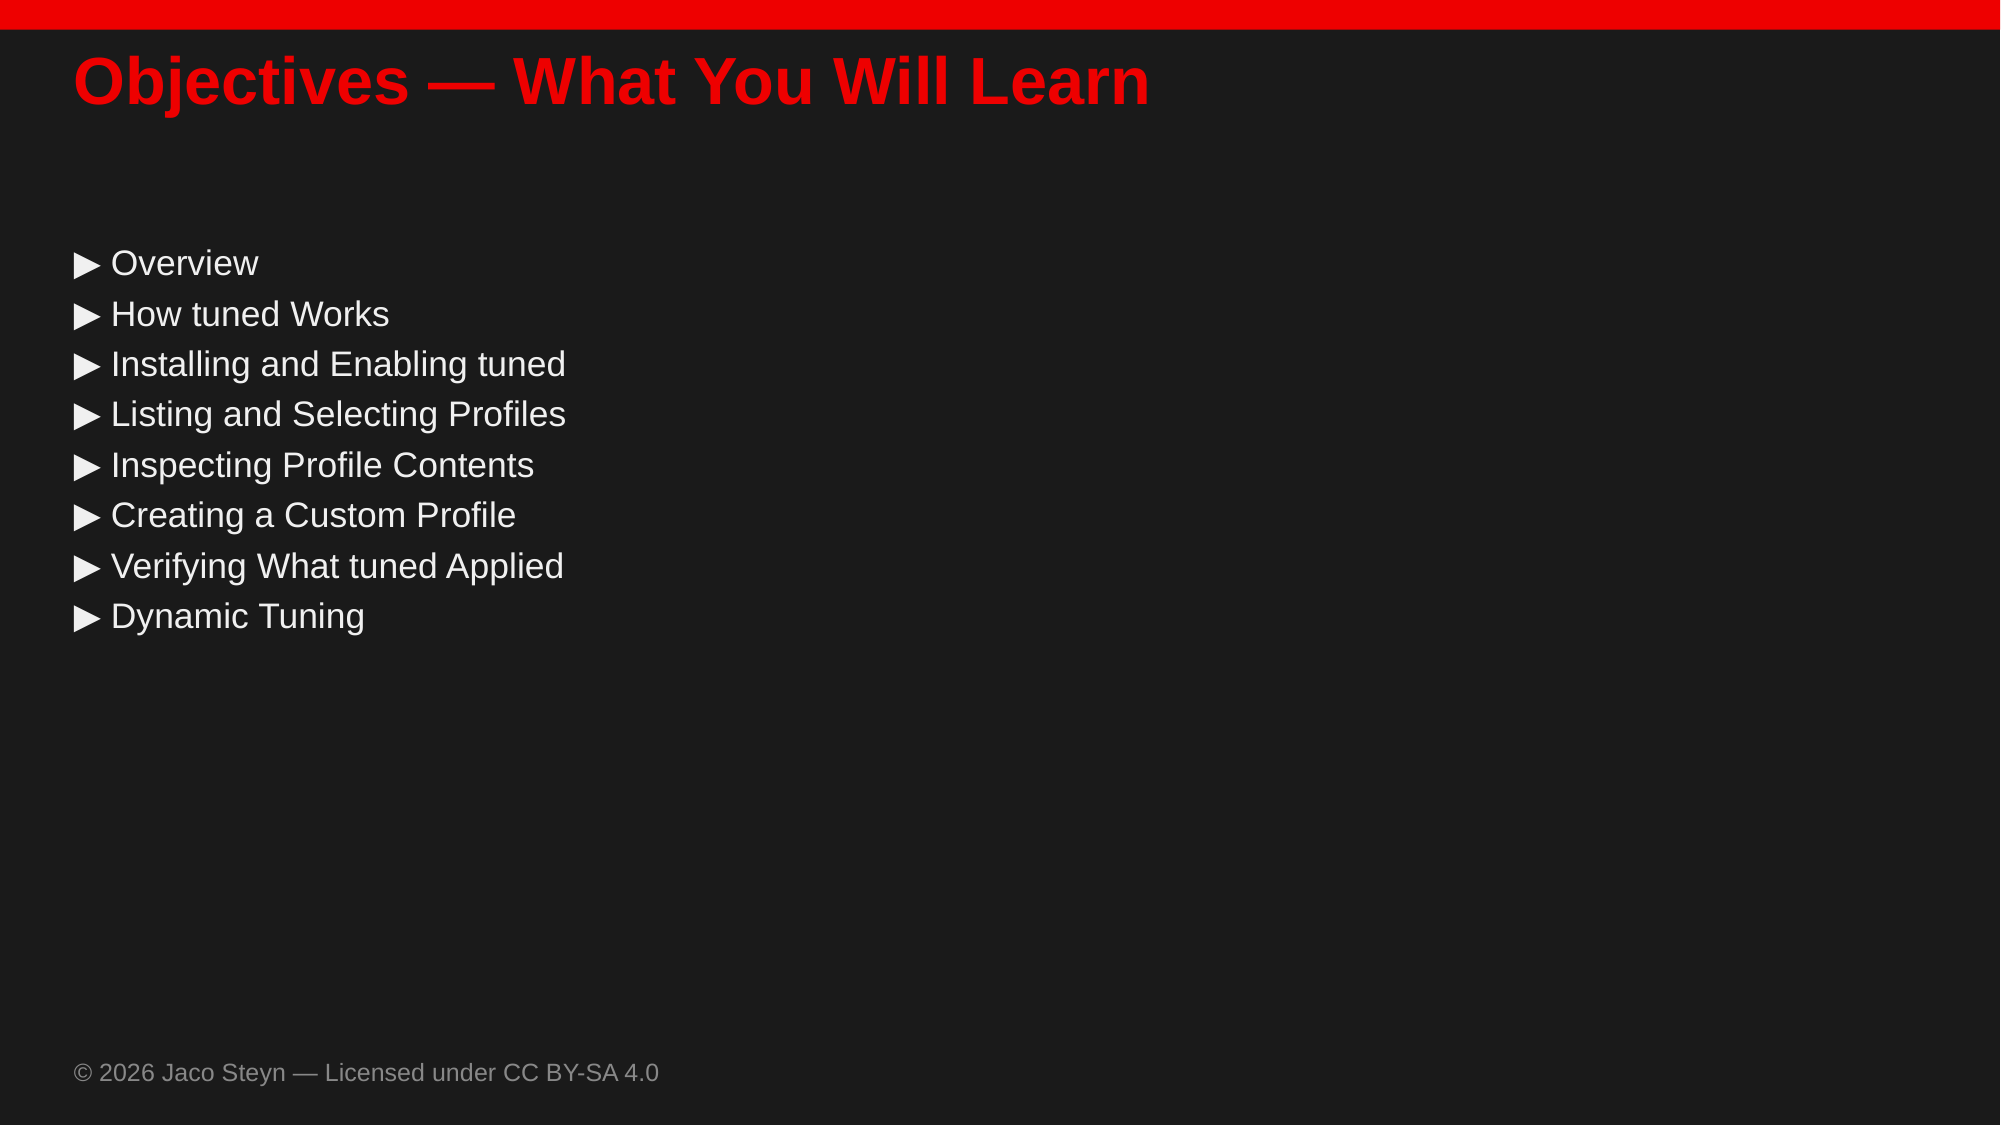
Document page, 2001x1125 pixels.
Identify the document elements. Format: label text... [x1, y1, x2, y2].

text_box © 2026 Jaco Steyn — Licensed under CC BY-SA 4.0 [59, 1051, 1942, 1093]
text_box [0, 0, 2001, 30]
text_box ▶ Overview ▶ How tuned Works ▶ Installing and Enabling tuned ▶ Listing and Selecting Profiles ▶ Inspecting Profile Contents ▶ Creating a Custom Profile ▶ Verifying What tuned Applied ▶ Dynamic Tuning [59, 236, 1942, 1037]
text_box Objectives — What You Will Learn [59, 36, 1942, 208]
